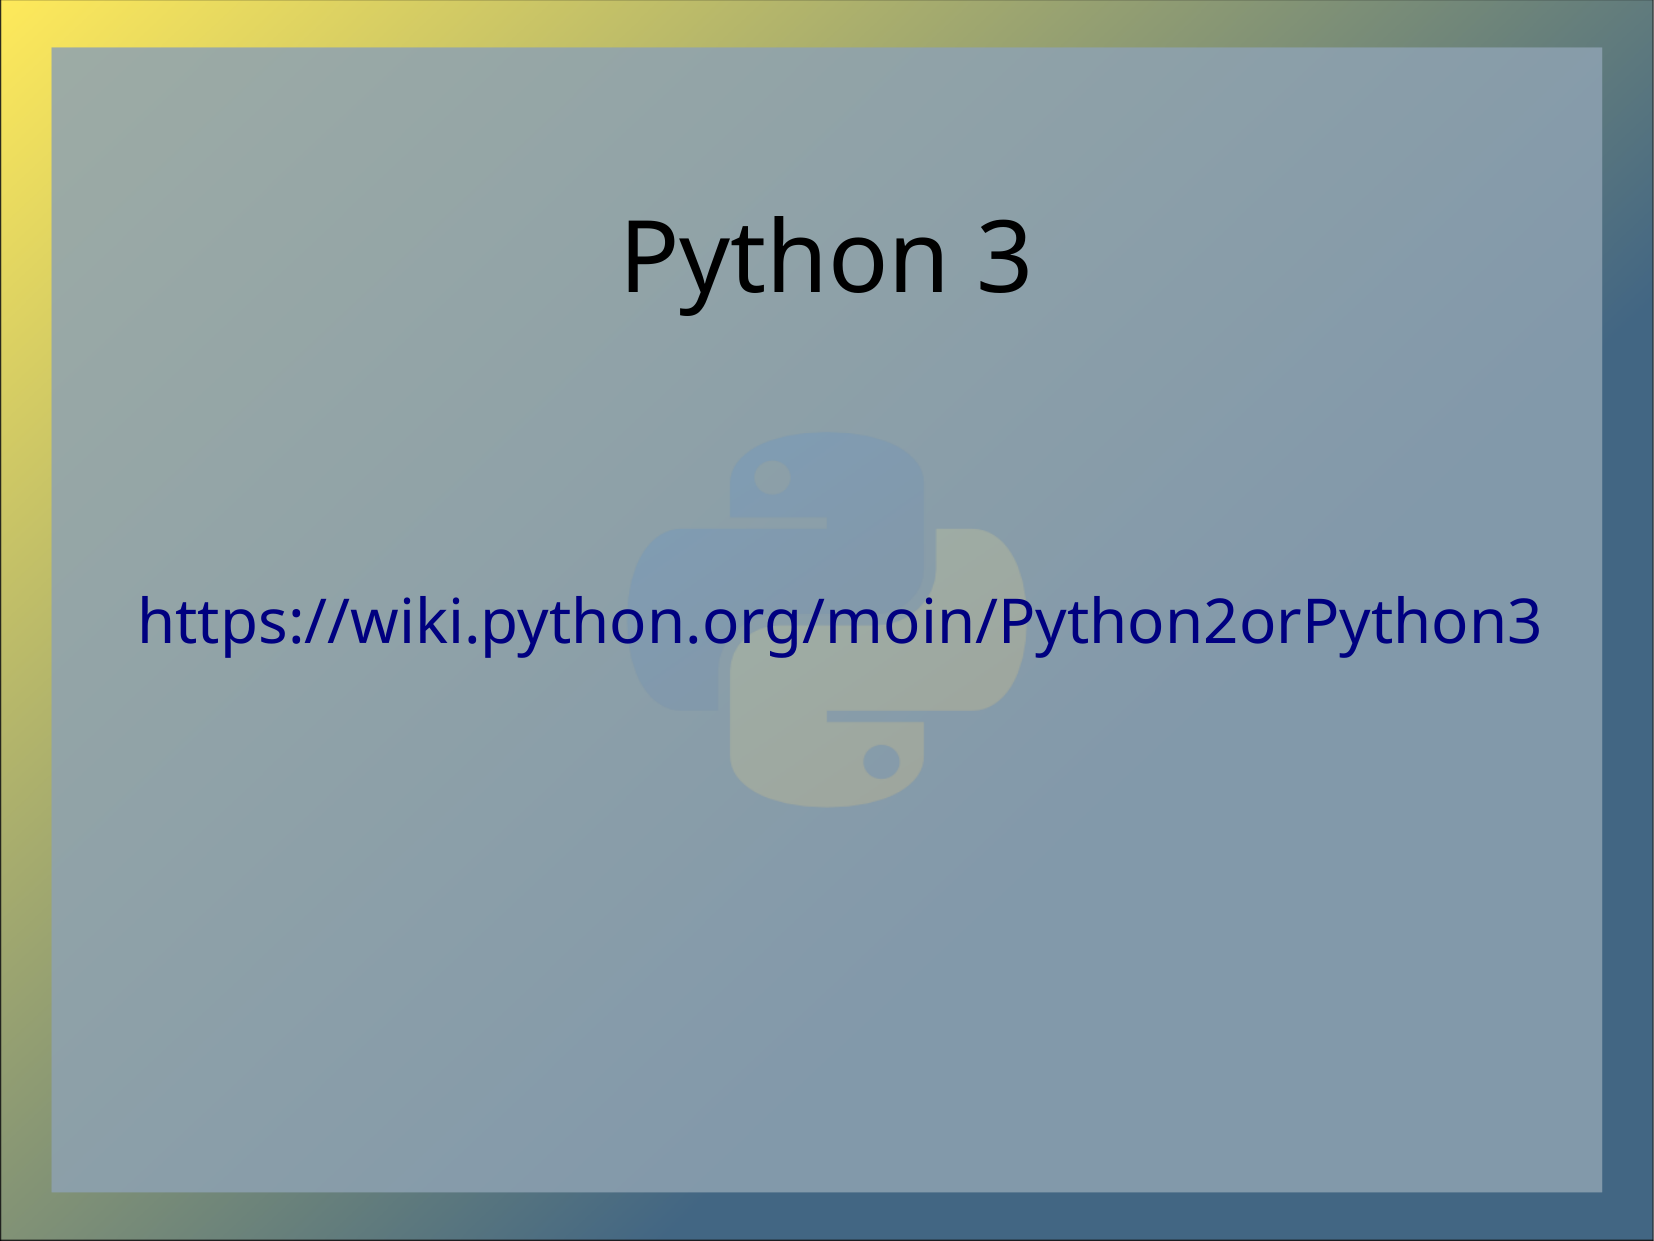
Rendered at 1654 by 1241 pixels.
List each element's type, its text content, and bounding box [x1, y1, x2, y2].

title Python 3 [82, 150, 1571, 358]
picture [0, 0, 1654, 1241]
list https://wiki.python.org/moin/Python2orPython3 [82, 577, 1571, 663]
